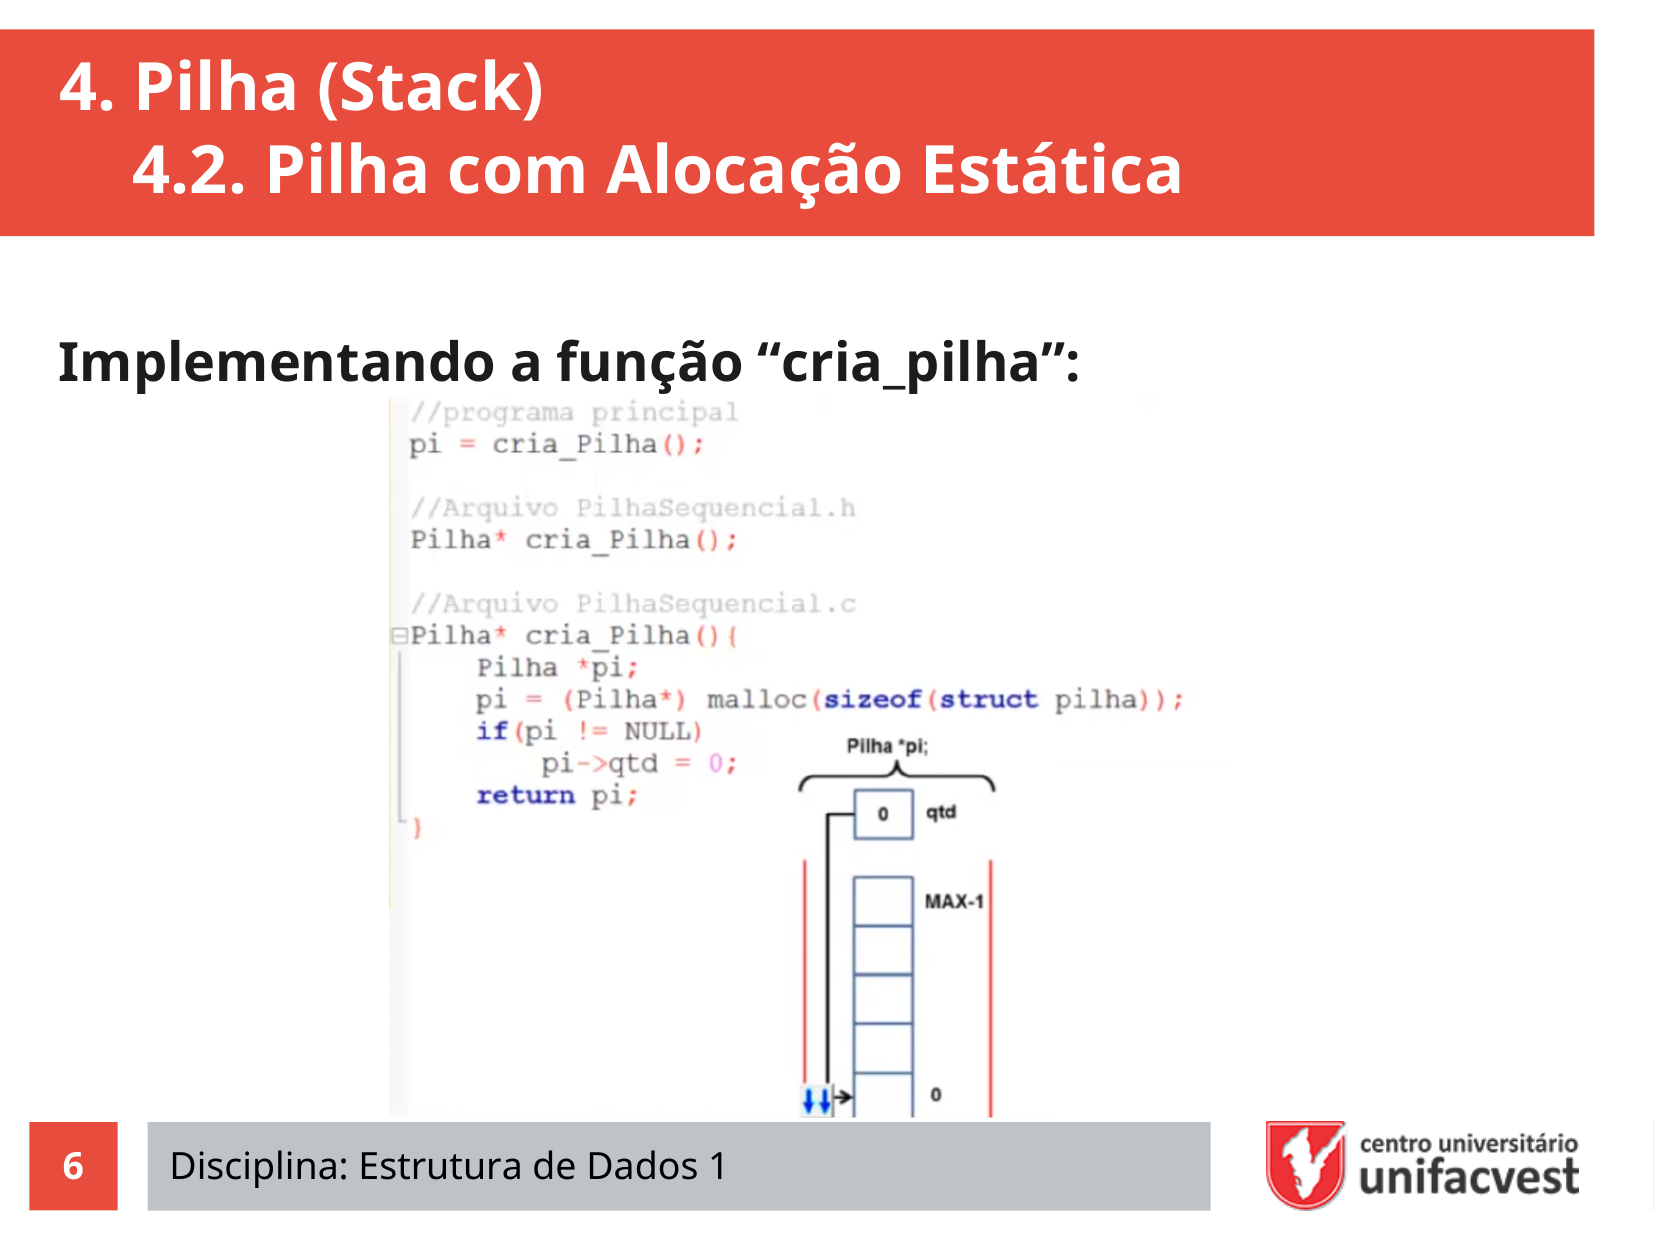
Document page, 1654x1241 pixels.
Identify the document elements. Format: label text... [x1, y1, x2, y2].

picture [1266, 1121, 1579, 1211]
text_box [1238, 1120, 1654, 1212]
title 4. Pilha (Stack) 4.2. Pilha com Alocação Estática [59, 59, 1595, 207]
picture [389, 395, 1234, 1118]
text_box Disciplina: Estrutura de Dados 1 [154, 1132, 1205, 1196]
list Implementando a função “cria_pilha”: [59, 324, 1566, 1093]
